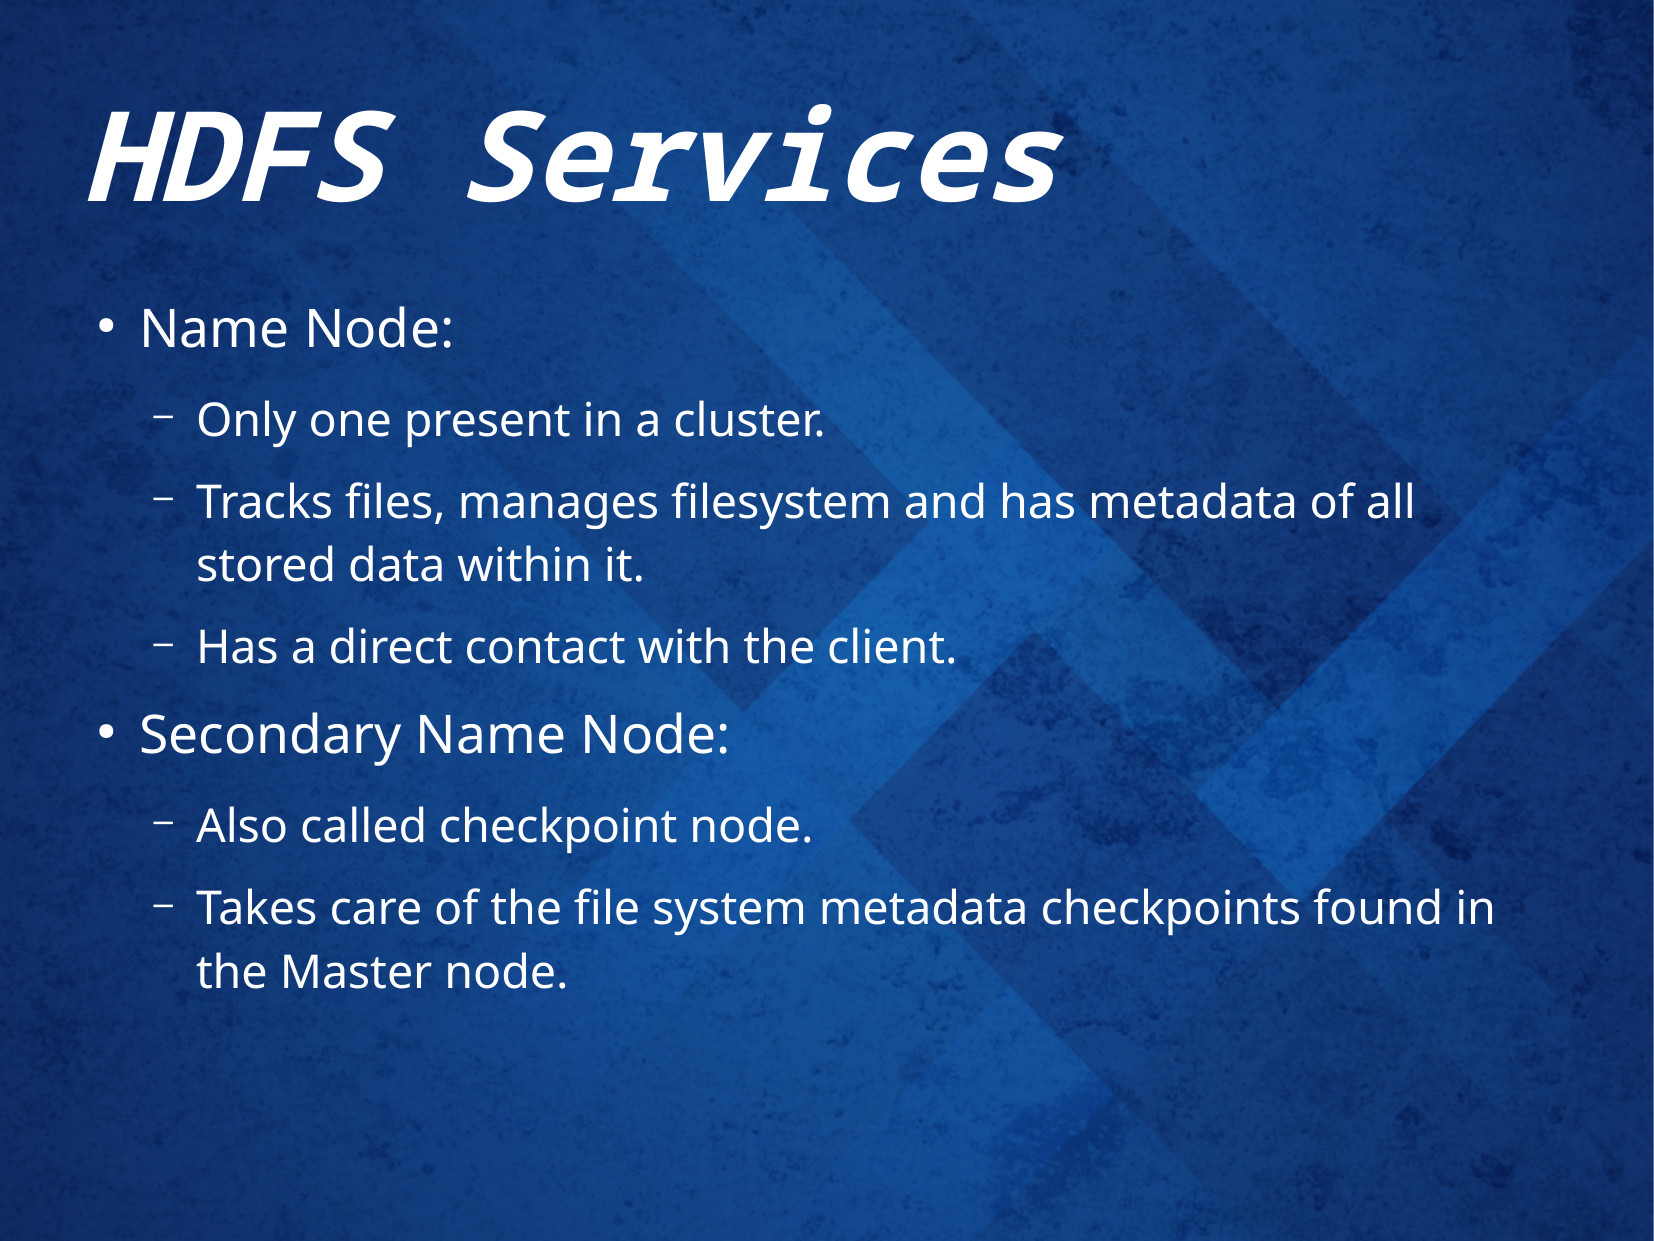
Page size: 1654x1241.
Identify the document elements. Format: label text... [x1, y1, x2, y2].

list Name Node: Only one present in a cluster. Tracks files, manages filesystem and has metadata of all stored data within it. Has a direct contact with the client. Secondary Name Node: Also called checkpoint node. Takes care of the file system metadata checkpoints found in the Master node. [82, 290, 1538, 1010]
title HDFS Services [82, 49, 1571, 257]
picture [0, 0, 1654, 1241]
